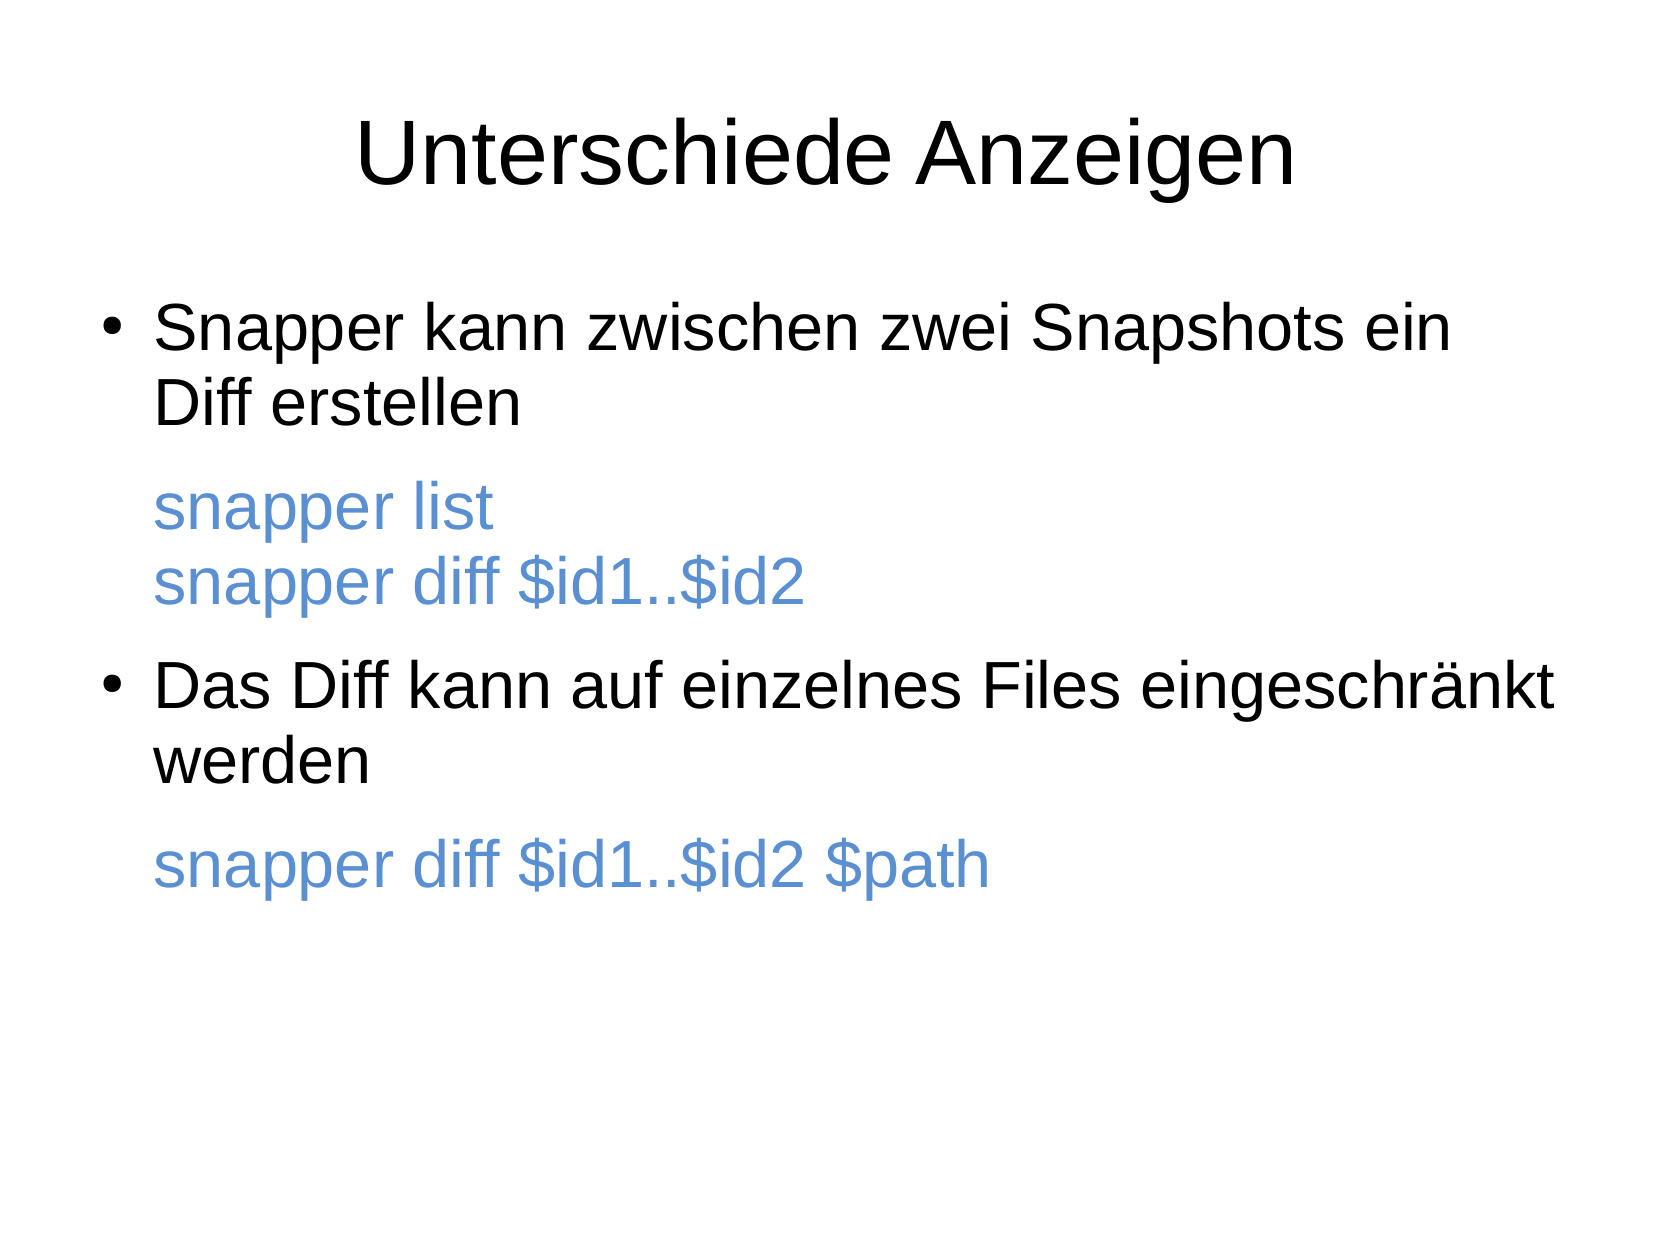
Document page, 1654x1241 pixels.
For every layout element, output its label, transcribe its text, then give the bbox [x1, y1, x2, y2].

title Unterschiede Anzeigen [82, 49, 1571, 257]
list Snapper kann zwischen zwei Snapshots ein Diff erstellen snapper list snapper diff $id1..$id2 Das Diff kann auf einzelnes Files eingeschränkt werden snapper diff $id1..$id2 $path [82, 290, 1571, 1010]
